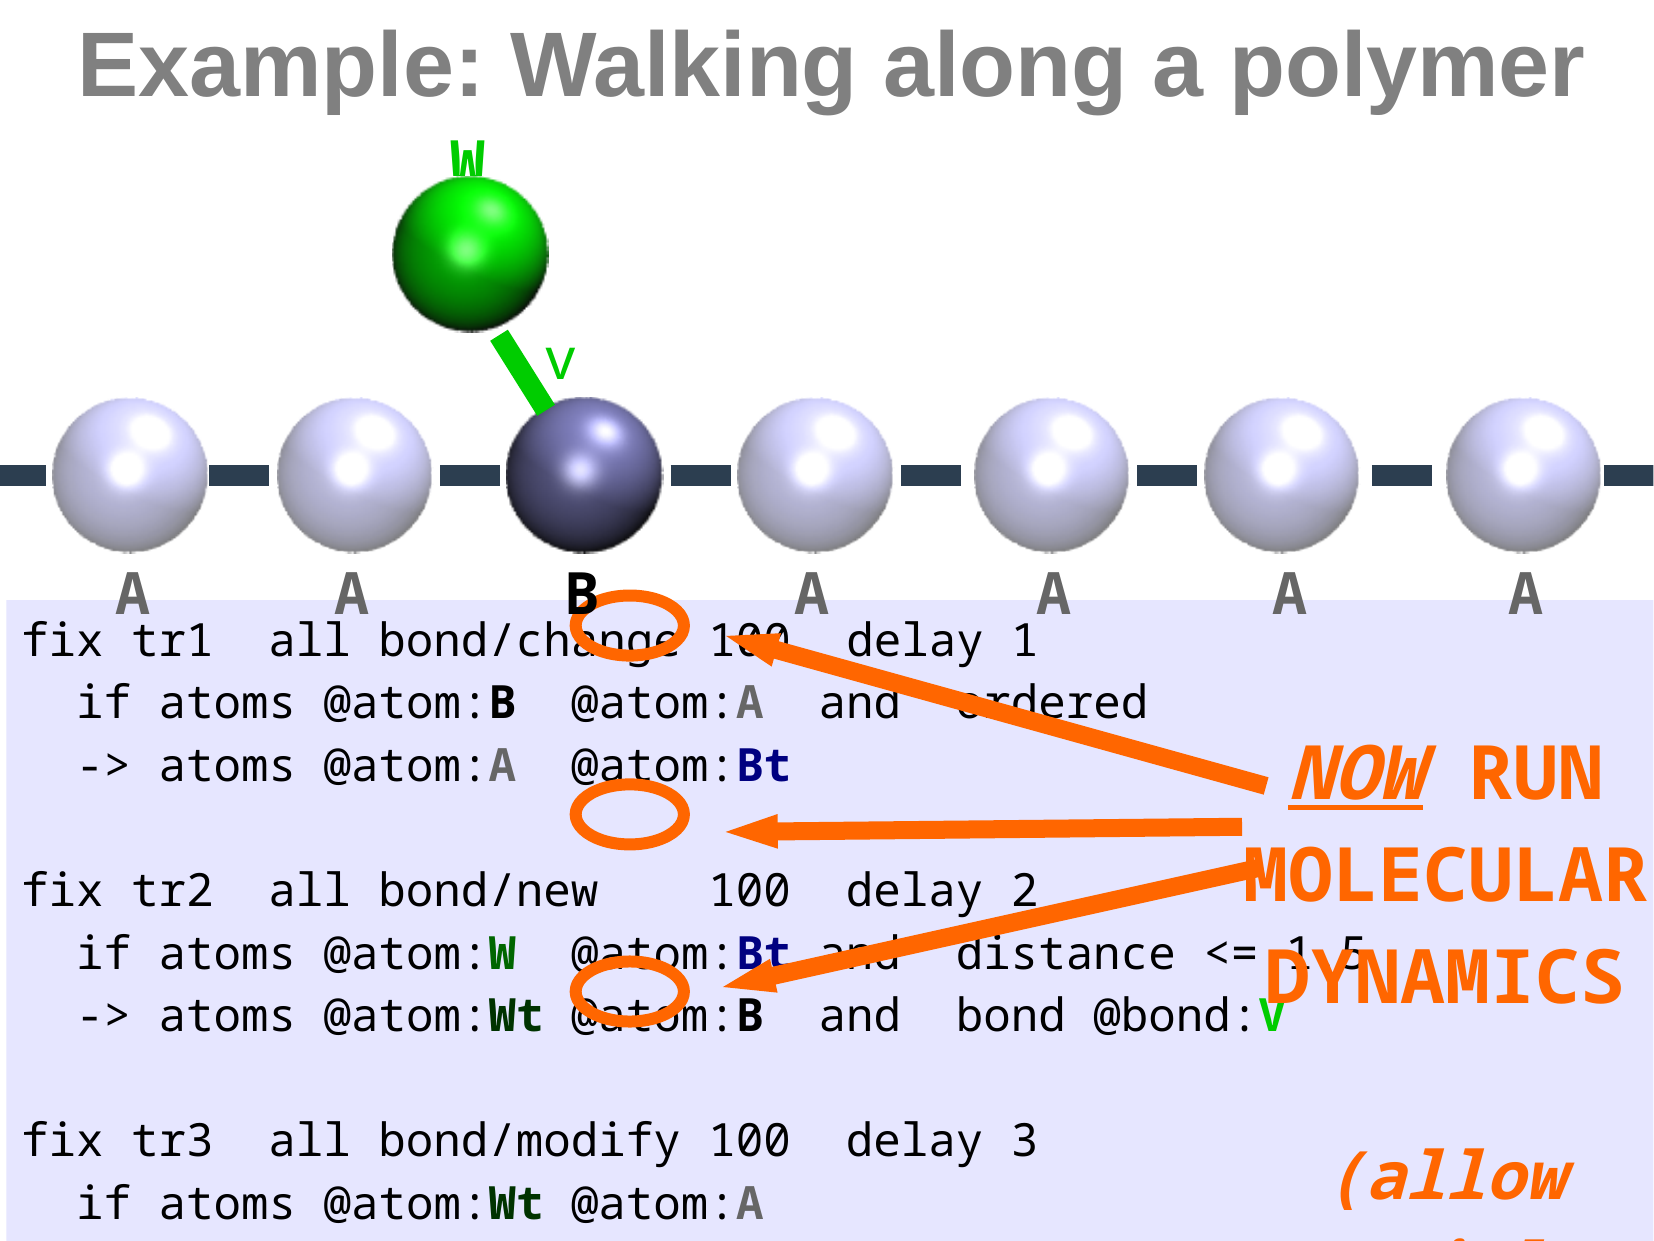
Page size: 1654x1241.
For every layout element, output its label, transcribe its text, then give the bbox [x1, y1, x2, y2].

text_box A [59, 545, 207, 619]
picture [52, 397, 210, 554]
text_box B [508, 545, 655, 619]
picture [392, 176, 549, 333]
picture [1204, 397, 1361, 554]
text_box A [278, 545, 426, 619]
title Example: Walking along a polymer [0, 0, 1654, 168]
text_box NOW RUN MOLECULAR DYNAMICS (allow particles to move) [1221, 711, 1654, 1227]
text_box A [980, 545, 1128, 619]
text_box W [394, 113, 542, 176]
picture [974, 397, 1131, 554]
picture [277, 397, 434, 554]
text_box v [487, 309, 634, 393]
picture [737, 397, 895, 554]
picture [506, 397, 664, 554]
picture [1446, 397, 1603, 554]
text_box A [1453, 545, 1600, 619]
text_box A [1216, 545, 1364, 619]
text_box A [738, 545, 886, 619]
text_box fix tr1 all bond/change 100 delay 1 if atoms @atom:B @atom:A and ordered -> atoms @atom:A @atom:Bt fix tr2 all bond/new 100 delay 2 if atoms @atom:W @atom:Bt and distance <= 1.5 -> atoms @atom:Wt @atom:B and bond @bond:V fix tr3 all bond/modify 100 delay 3 if atoms @atom:Wt @atom:A -> atoms @atom:W @atom:A and bond BREAK [6, 600, 1654, 1241]
